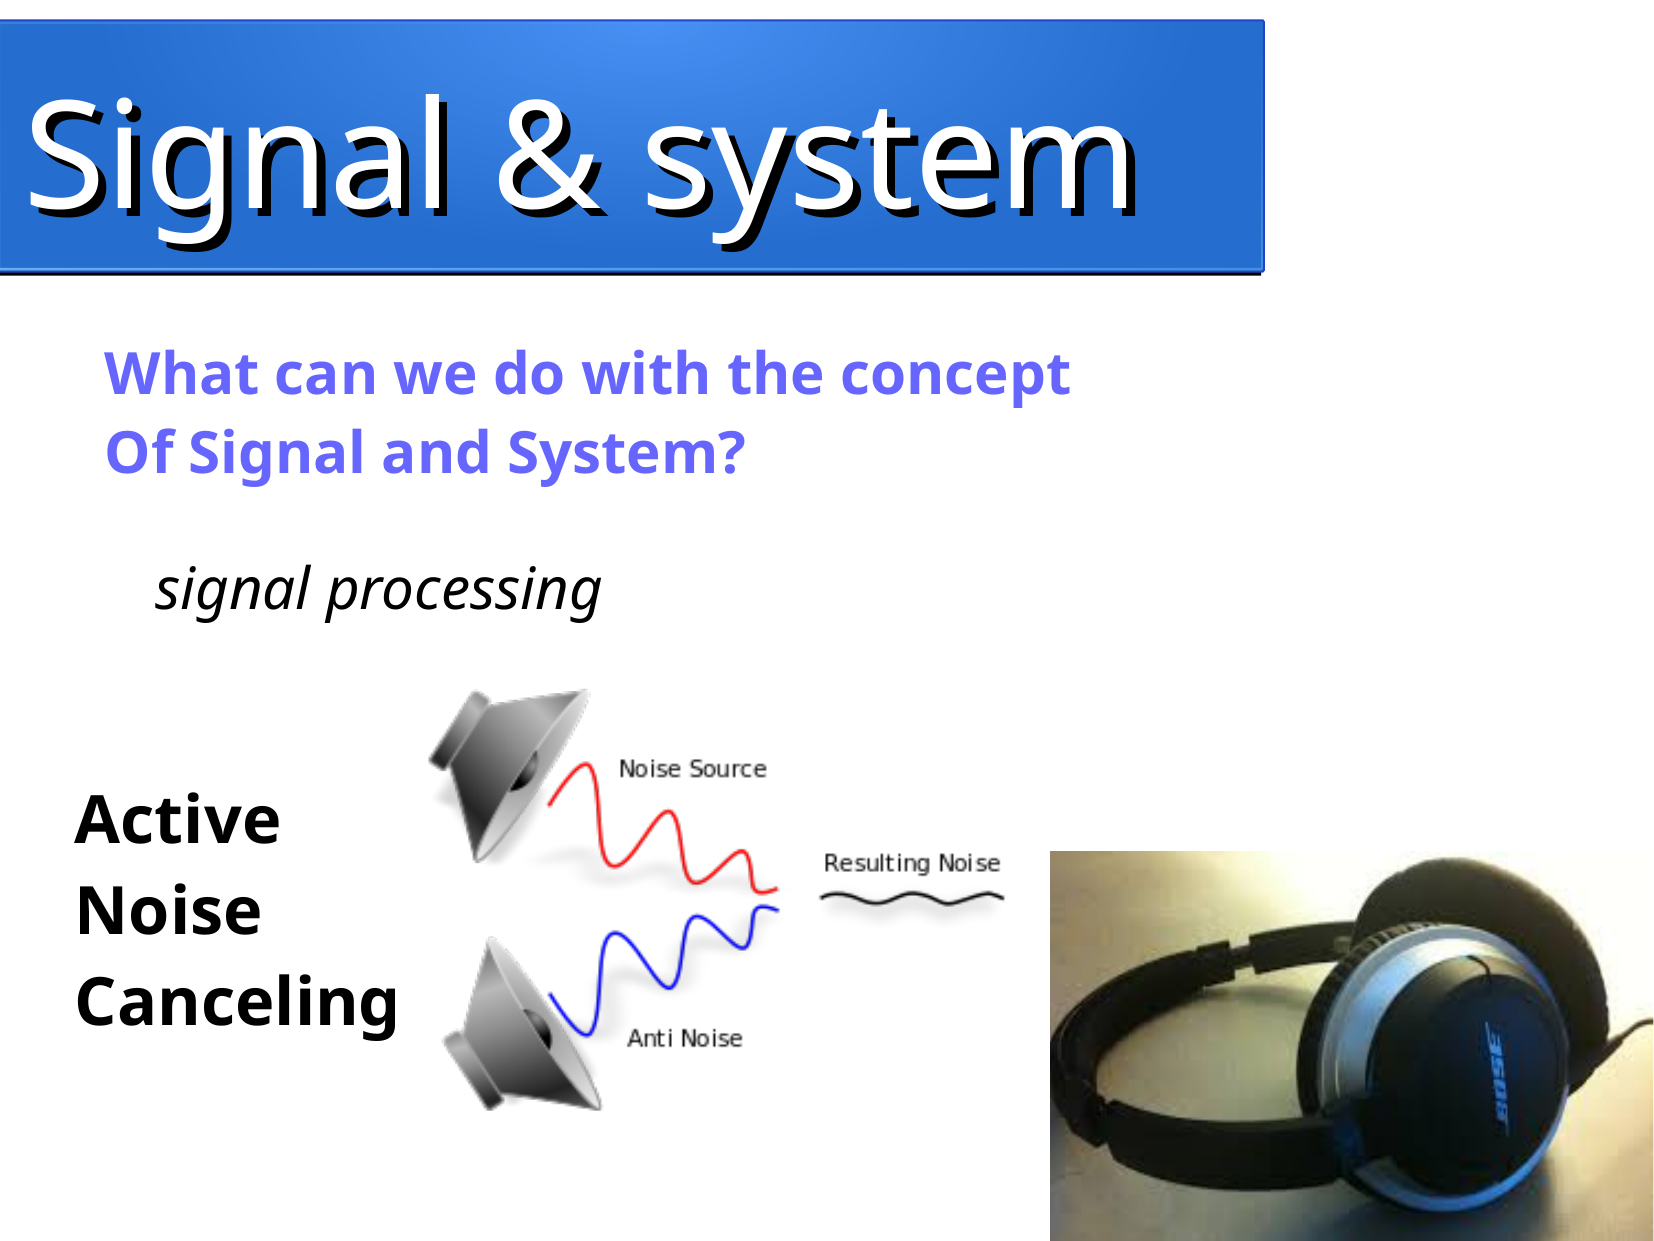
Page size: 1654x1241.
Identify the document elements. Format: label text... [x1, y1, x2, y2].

picture [390, 644, 1654, 1241]
text_box Active Noise Canceling [60, 765, 458, 1014]
title Signal & system [23, 5, 1258, 295]
text_box signal processing [105, 540, 954, 623]
text_box What can we do with the concept Of Signal and System? [90, 325, 1216, 476]
